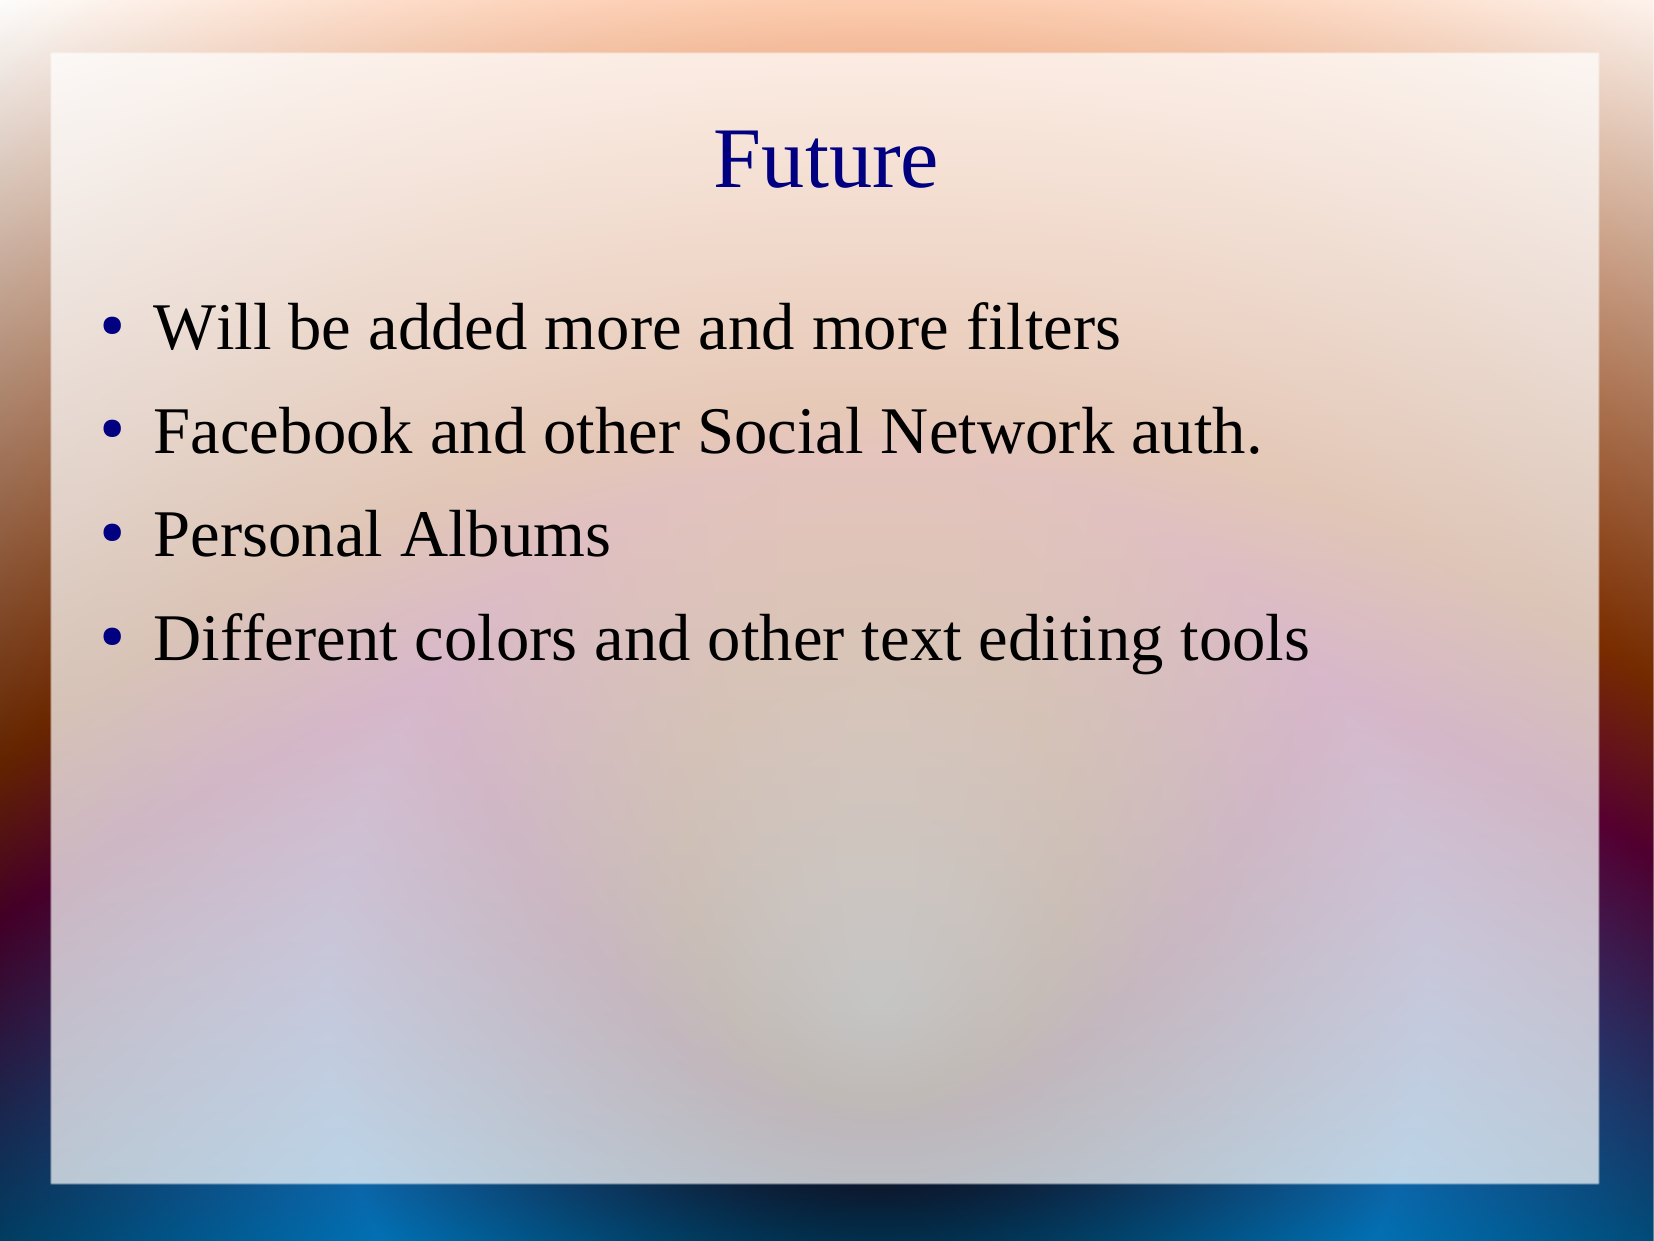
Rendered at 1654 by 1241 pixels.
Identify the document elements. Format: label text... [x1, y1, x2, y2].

list Will be added more and more filters Facebook and other Social Network auth. Personal Albums Different colors and other text editing tools [82, 290, 1571, 1034]
title Future [82, 55, 1571, 263]
picture [0, 0, 1654, 1241]
